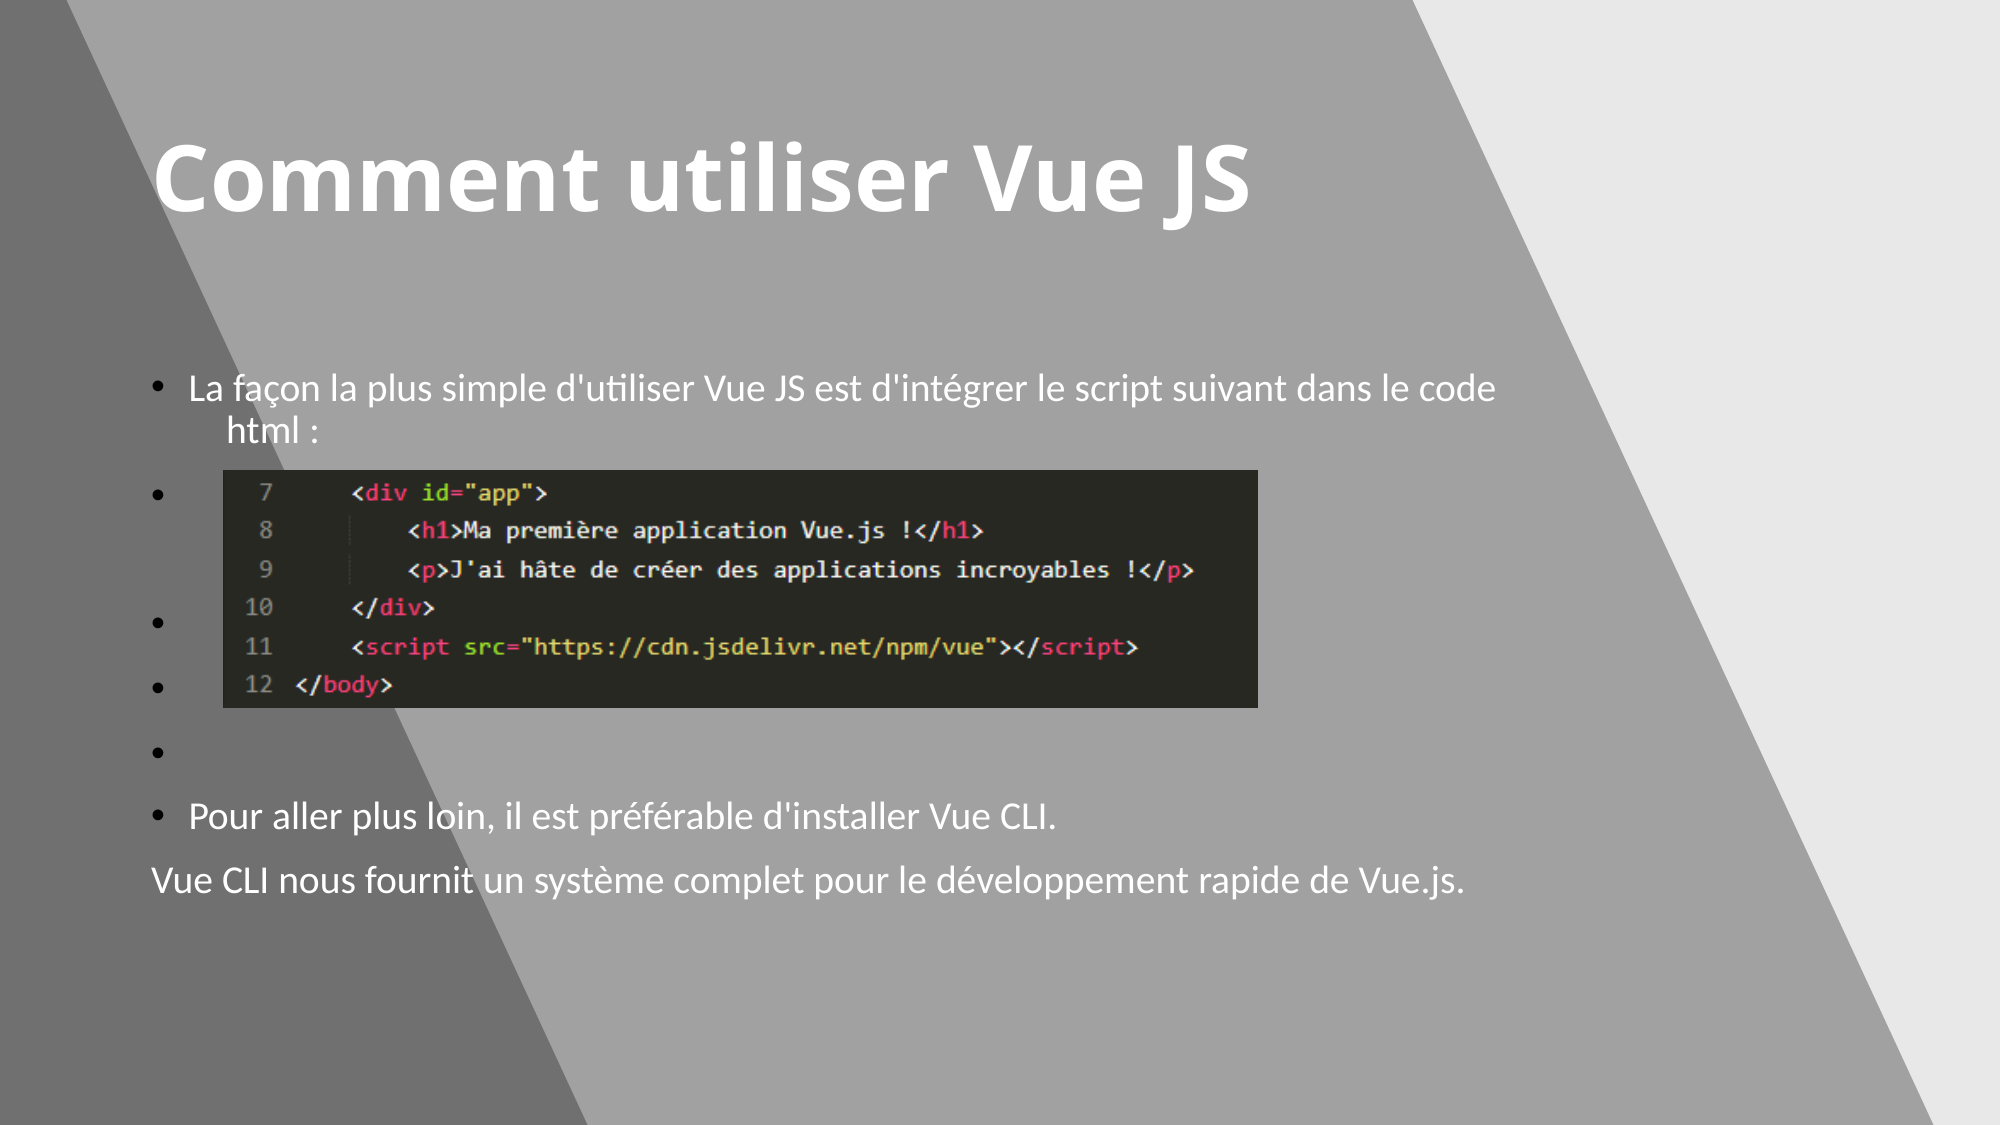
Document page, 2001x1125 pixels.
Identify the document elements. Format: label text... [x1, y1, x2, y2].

list La façon la plus simple d'utiliser Vue JS est d'intégrer le script suivant dans le code html : Pour aller plus loin, il est préférable d'installer Vue CLI. Vue CLI nous fournit un système complet pour le développement rapide de Vue.js. [136, 359, 1581, 1014]
text_box [0, 0, 2000, 1125]
title Comment utiliser Vue JS [136, 73, 1863, 291]
picture [223, 470, 1258, 708]
